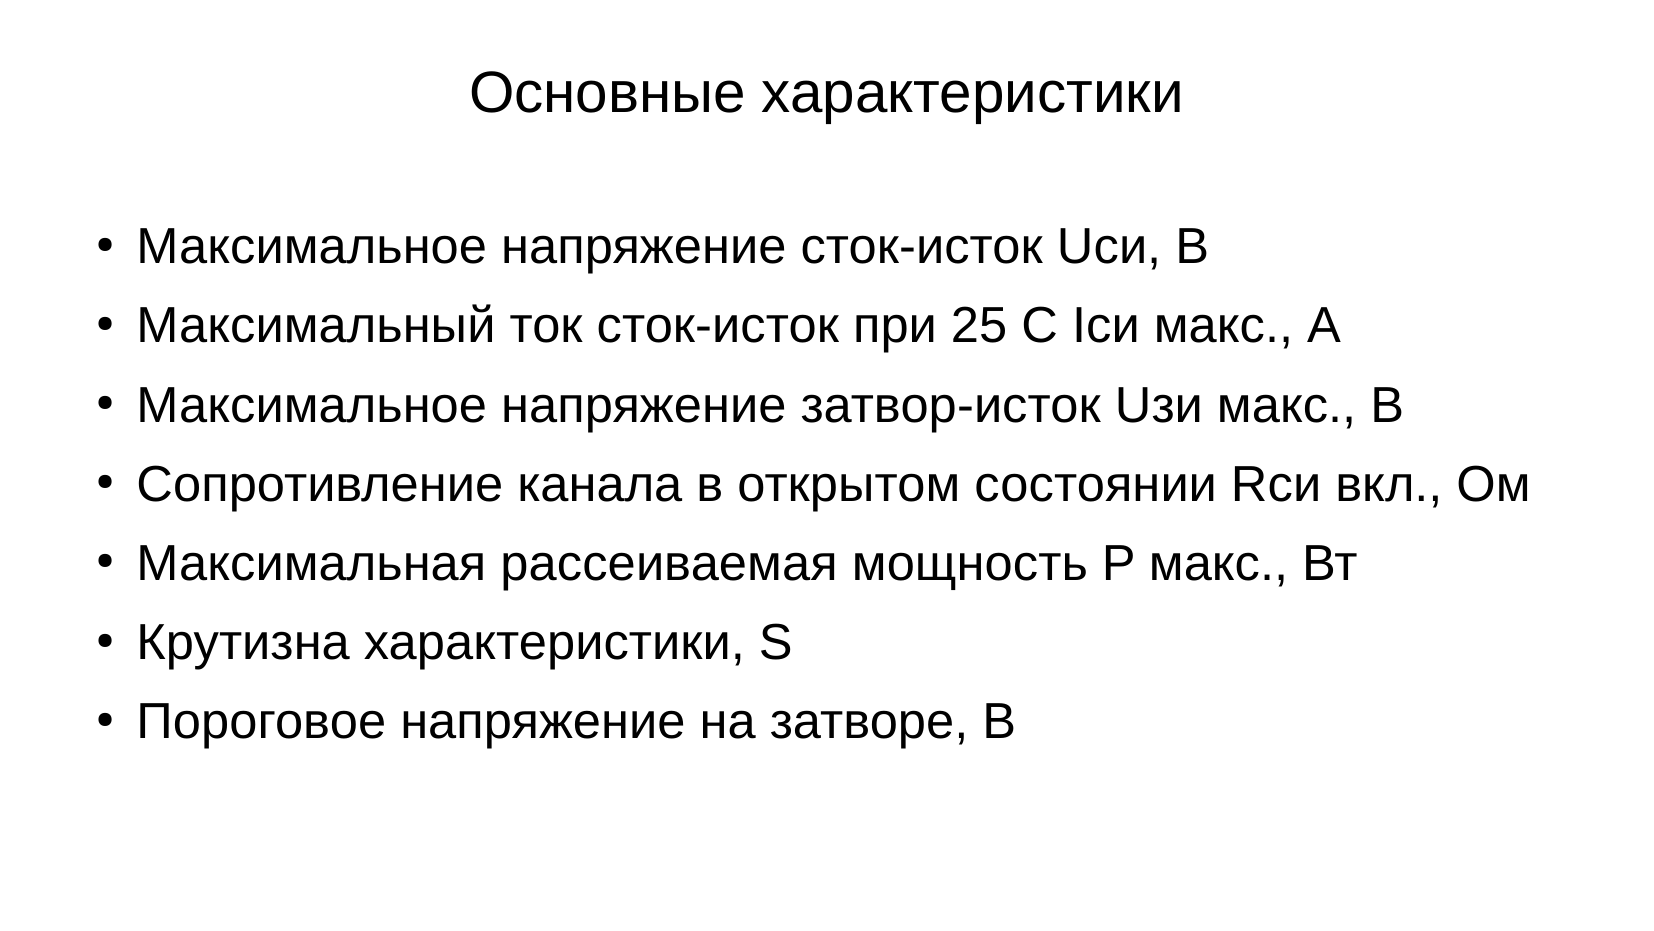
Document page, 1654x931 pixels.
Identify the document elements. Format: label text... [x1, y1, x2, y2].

list Максимальное напряжение сток-исток Uси, В Максимальный ток сток-исток при 25 С Iси макс., А Максимальное напряжение затвор-исток Uзи макс., В Сопротивление канала в открытом состоянии Rси вкл., Ом Максимальная рассеиваемая мощность P макс., Вт Крутизна характеристики, S Пороговое напряжение на затворе, В [82, 217, 1571, 758]
title Основные характеристики [82, 37, 1571, 148]
